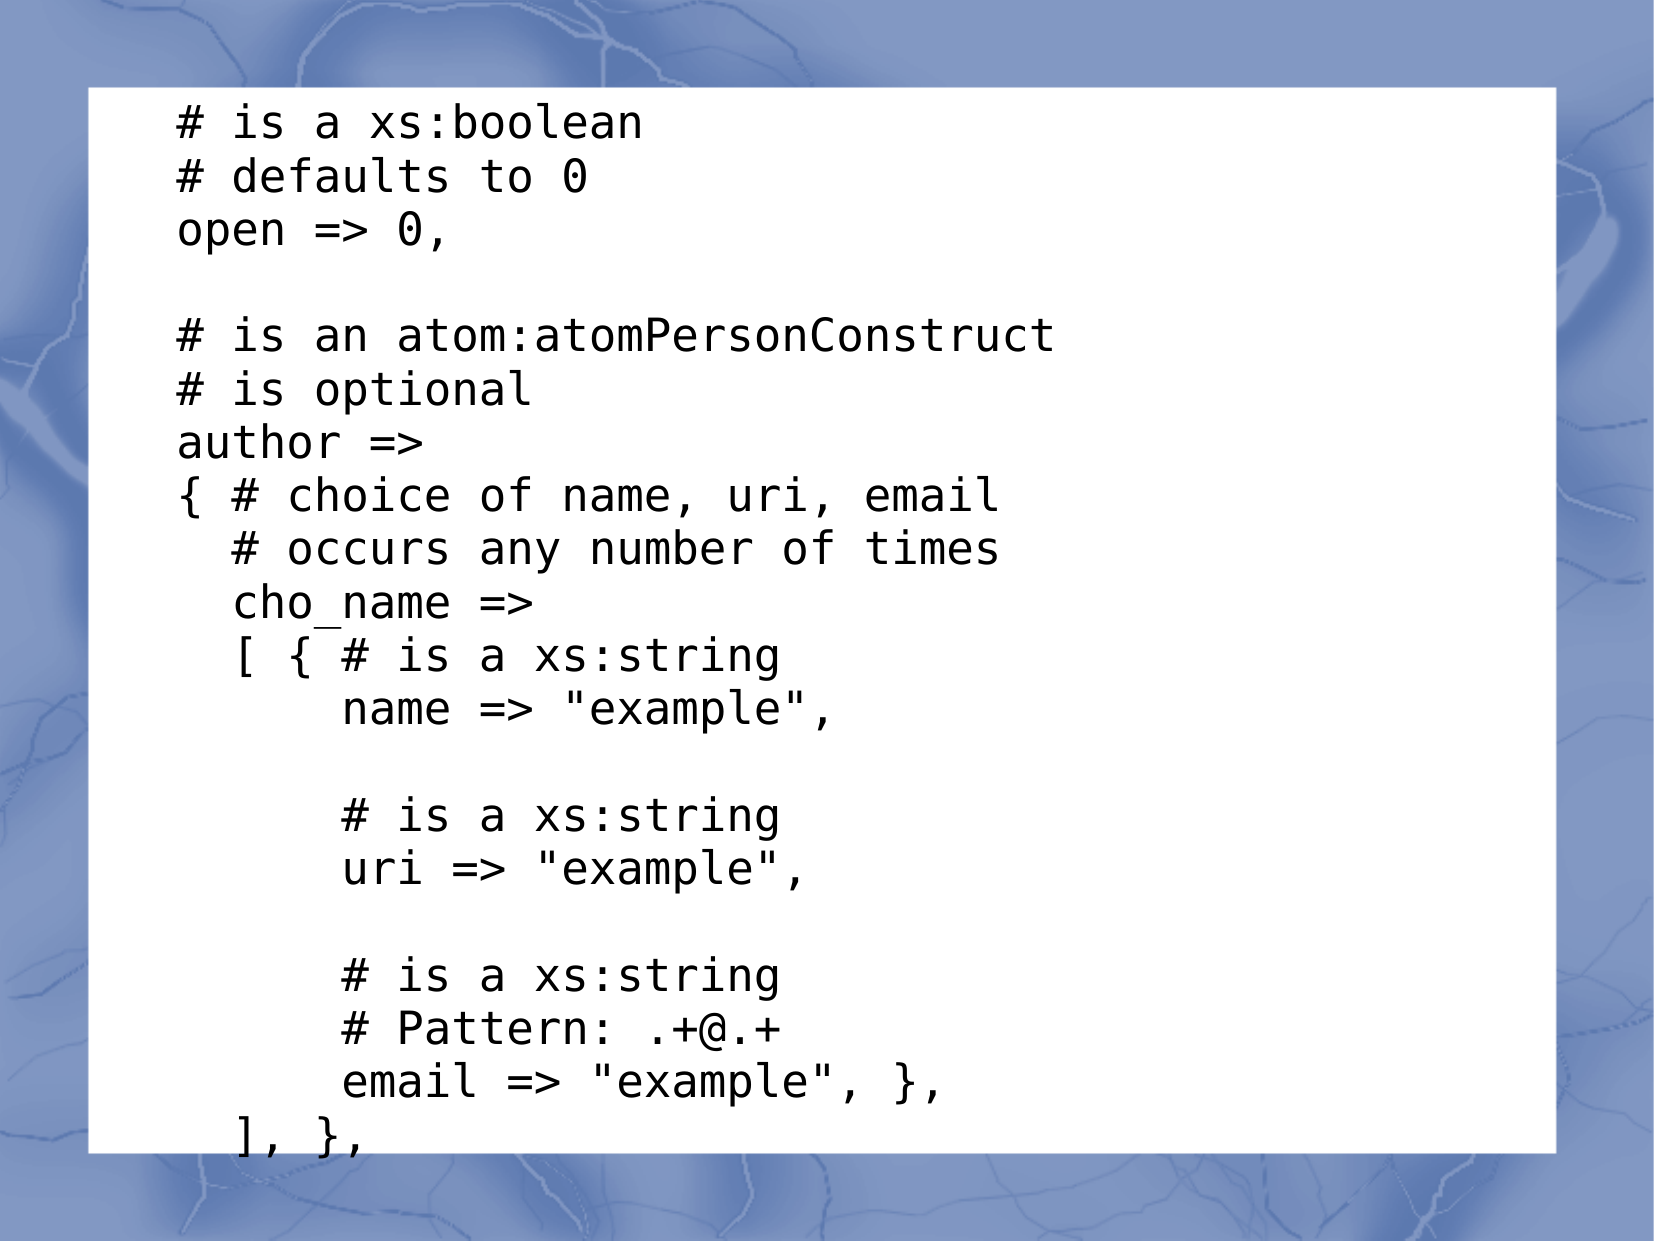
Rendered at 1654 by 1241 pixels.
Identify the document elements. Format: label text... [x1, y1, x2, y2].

picture [0, 0, 1654, 1241]
text_box # is a xs:boolean # defaults to 0 open => 0, # is an atom:atomPersonConstruct # is optional author => { # choice of name, uri, email # occurs any number of times cho_name => [ { # is a xs:string name => "example", # is a xs:string uri => "example", # is a xs:string # Pattern: .+@.+ email => "example", }, ], }, [106, 88, 1495, 1170]
